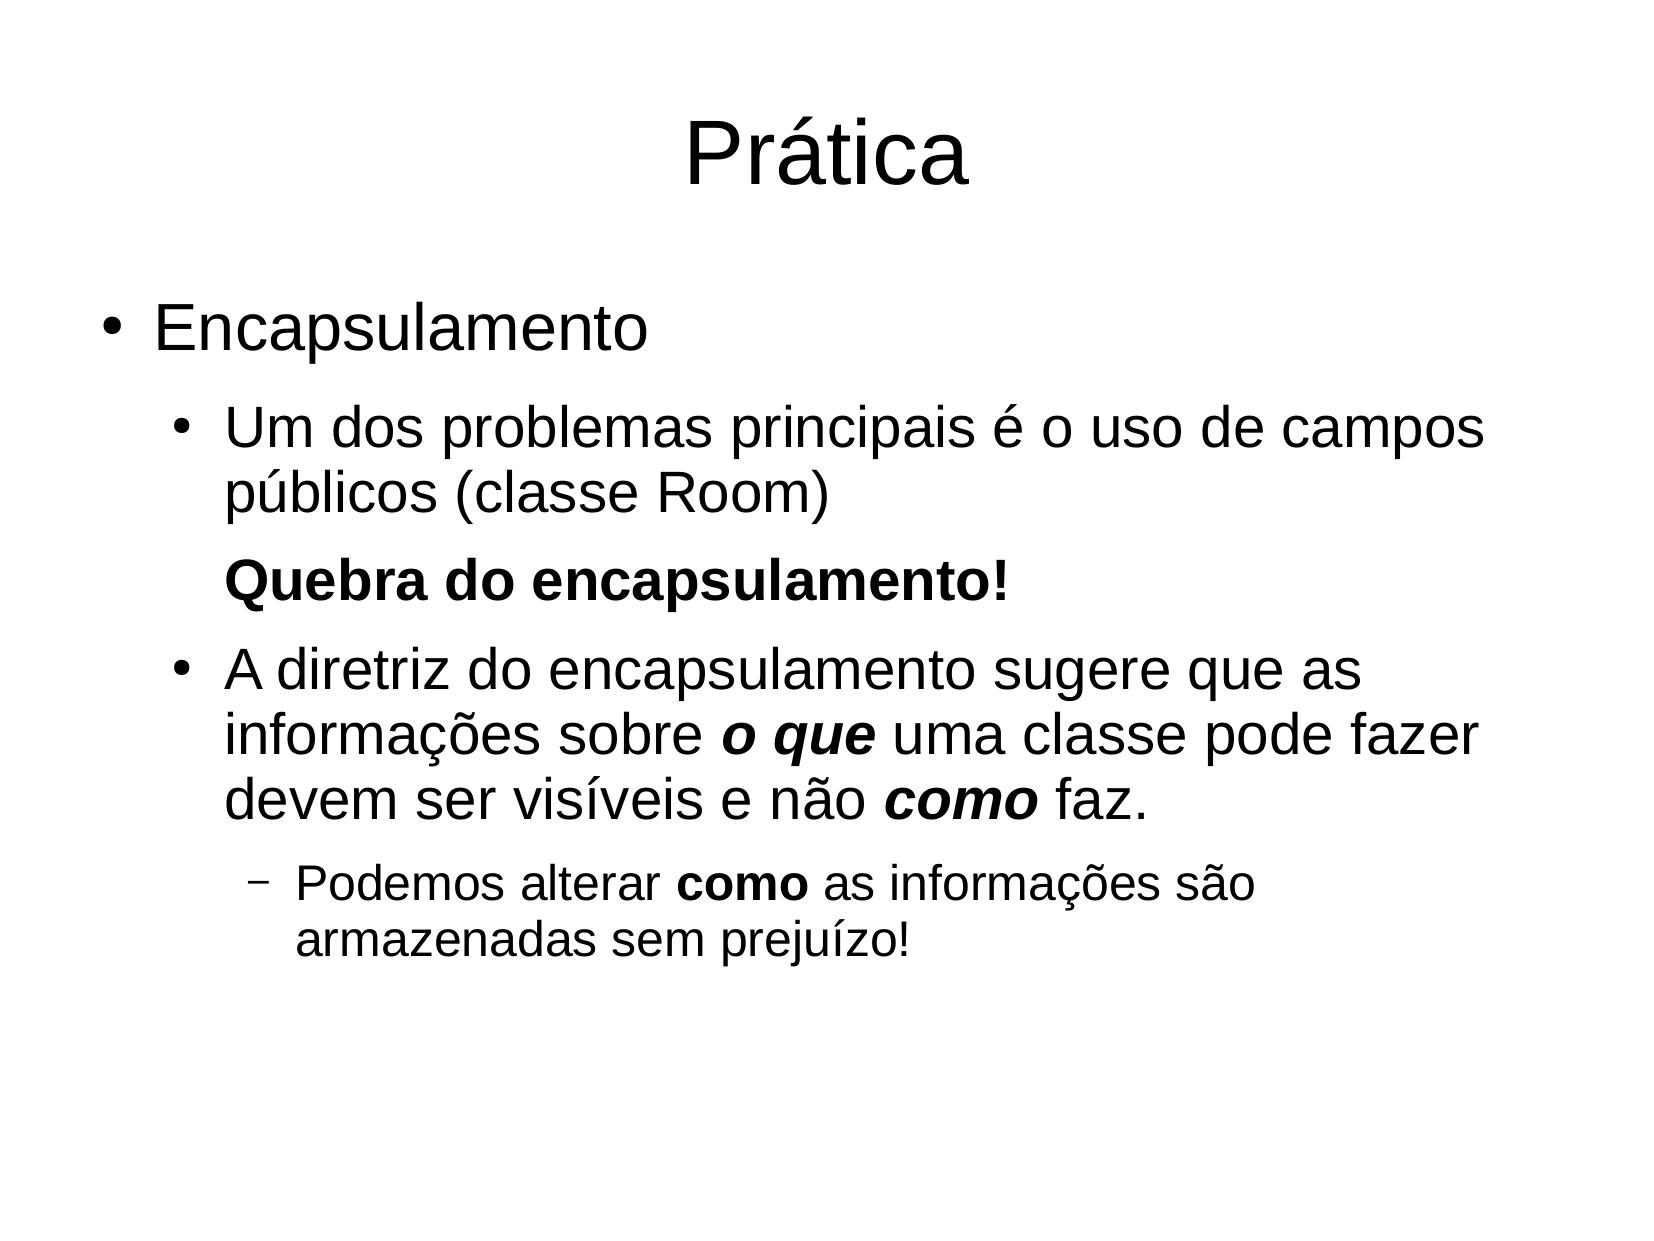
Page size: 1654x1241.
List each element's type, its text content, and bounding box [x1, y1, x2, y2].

list Encapsulamento Um dos problemas principais é o uso de campos públicos (classe Room) Quebra do encapsulamento! A diretriz do encapsulamento sugere que as informações sobre o que uma classe pode fazer devem ser visíveis e não como faz. Podemos alterar como as informações são armazenadas sem prejuízo! [82, 290, 1571, 1109]
title Prática [82, 49, 1571, 257]
